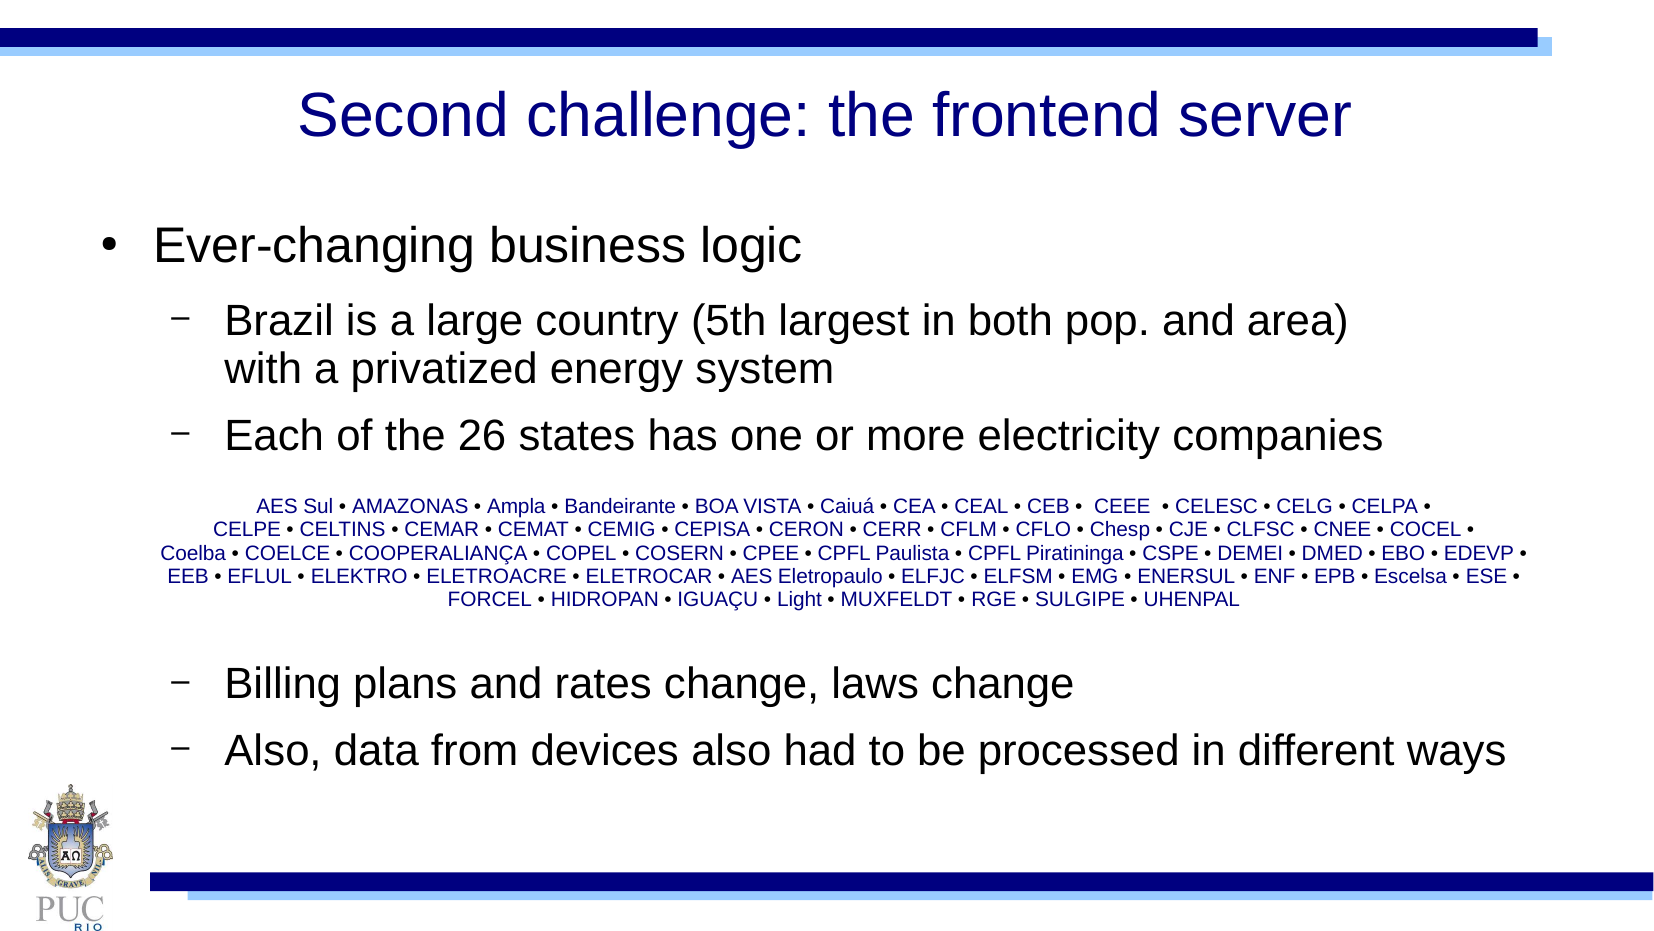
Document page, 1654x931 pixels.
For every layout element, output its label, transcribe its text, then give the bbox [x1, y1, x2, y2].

list Ever-changing business logic Brazil is a large country (5th largest in both pop. and area) with a privatized energy system Each of the 26 states has one or more electricity companies Billing plans and rates change, laws change Also, data from devices also had to be processed in different ways [82, 638, 1571, 826]
picture [28, 784, 113, 931]
list Ever-changing business logic Brazil is a large country (5th largest in both pop. and area) with a privatized energy system Each of the 26 states has one or more electricity companies Billing plans and rates change, laws change Also, data from devices also had to be processed in different ways [82, 217, 1571, 487]
text_box AES Sul • AMAZONAS • Ampla • Bandeirante • BOA VISTA • Caiuá • CEA • CEAL • CEB • CEEE • CELESC • CELG • CELPA • CELPE • CELTINS • CEMAR • CEMAT • CEMIG • CEPISA • CERON • CERR • CFLM • CFLO • Chesp • CJE • CLFSC • CNEE • COCEL • Coelba • COELCE • COOPERALIANÇA • COPEL • COSERN • CPEE • CPFL Paulista • CPFL Piratininga • CSPE • DEMEI • DMED • EBO • EDEVP • EEB • EFLUL • ELEKTRO • ELETROACRE • ELETROCAR • AES Eletropaulo • ELFJC • ELFSM • EMG • ENERSUL • ENF • EPB • Escelsa • ESE • FORCEL • HIDROPAN • IGUAÇU • Light • MUXFELDT • RGE • SULGIPE • UHENPAL [75, 487, 1613, 638]
title Second challenge: the frontend server [37, 37, 1613, 193]
